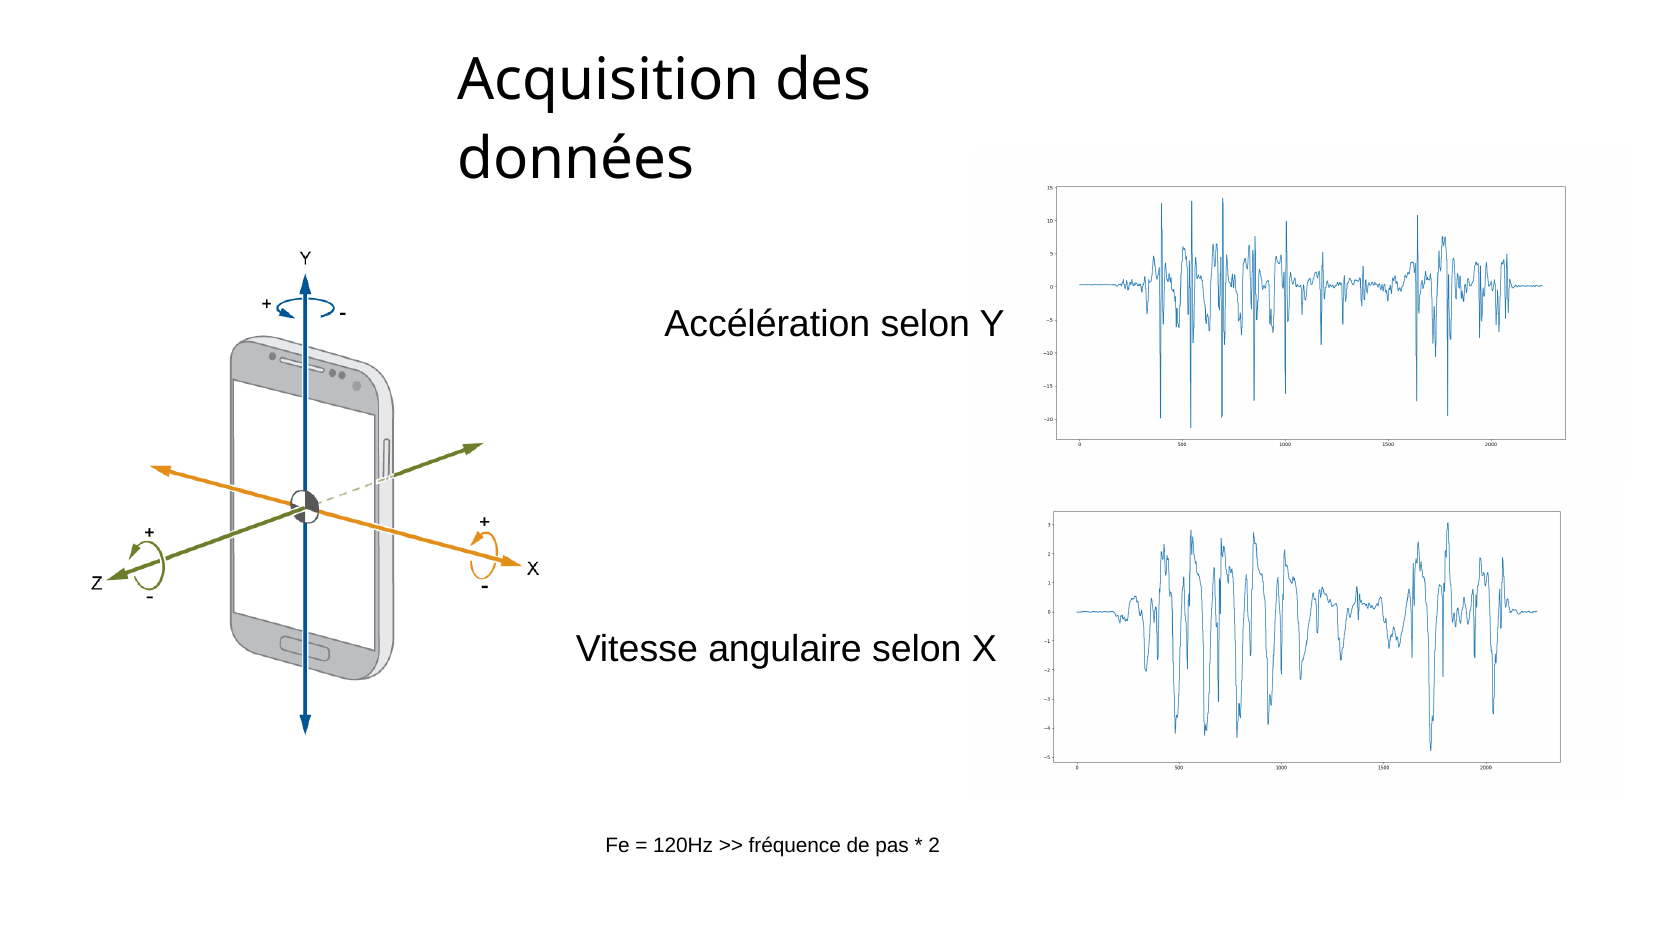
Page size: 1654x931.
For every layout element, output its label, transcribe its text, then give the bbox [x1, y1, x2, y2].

picture [972, 147, 1631, 798]
text_box Fe = 120Hz >> fréquence de pas * 2 [590, 826, 1182, 916]
text_box Accélération selon Y [649, 295, 1034, 355]
picture [68, 246, 562, 739]
text_box Vitesse angulaire selon X [561, 620, 1034, 680]
text_box Acquisition des données [442, 29, 1123, 103]
